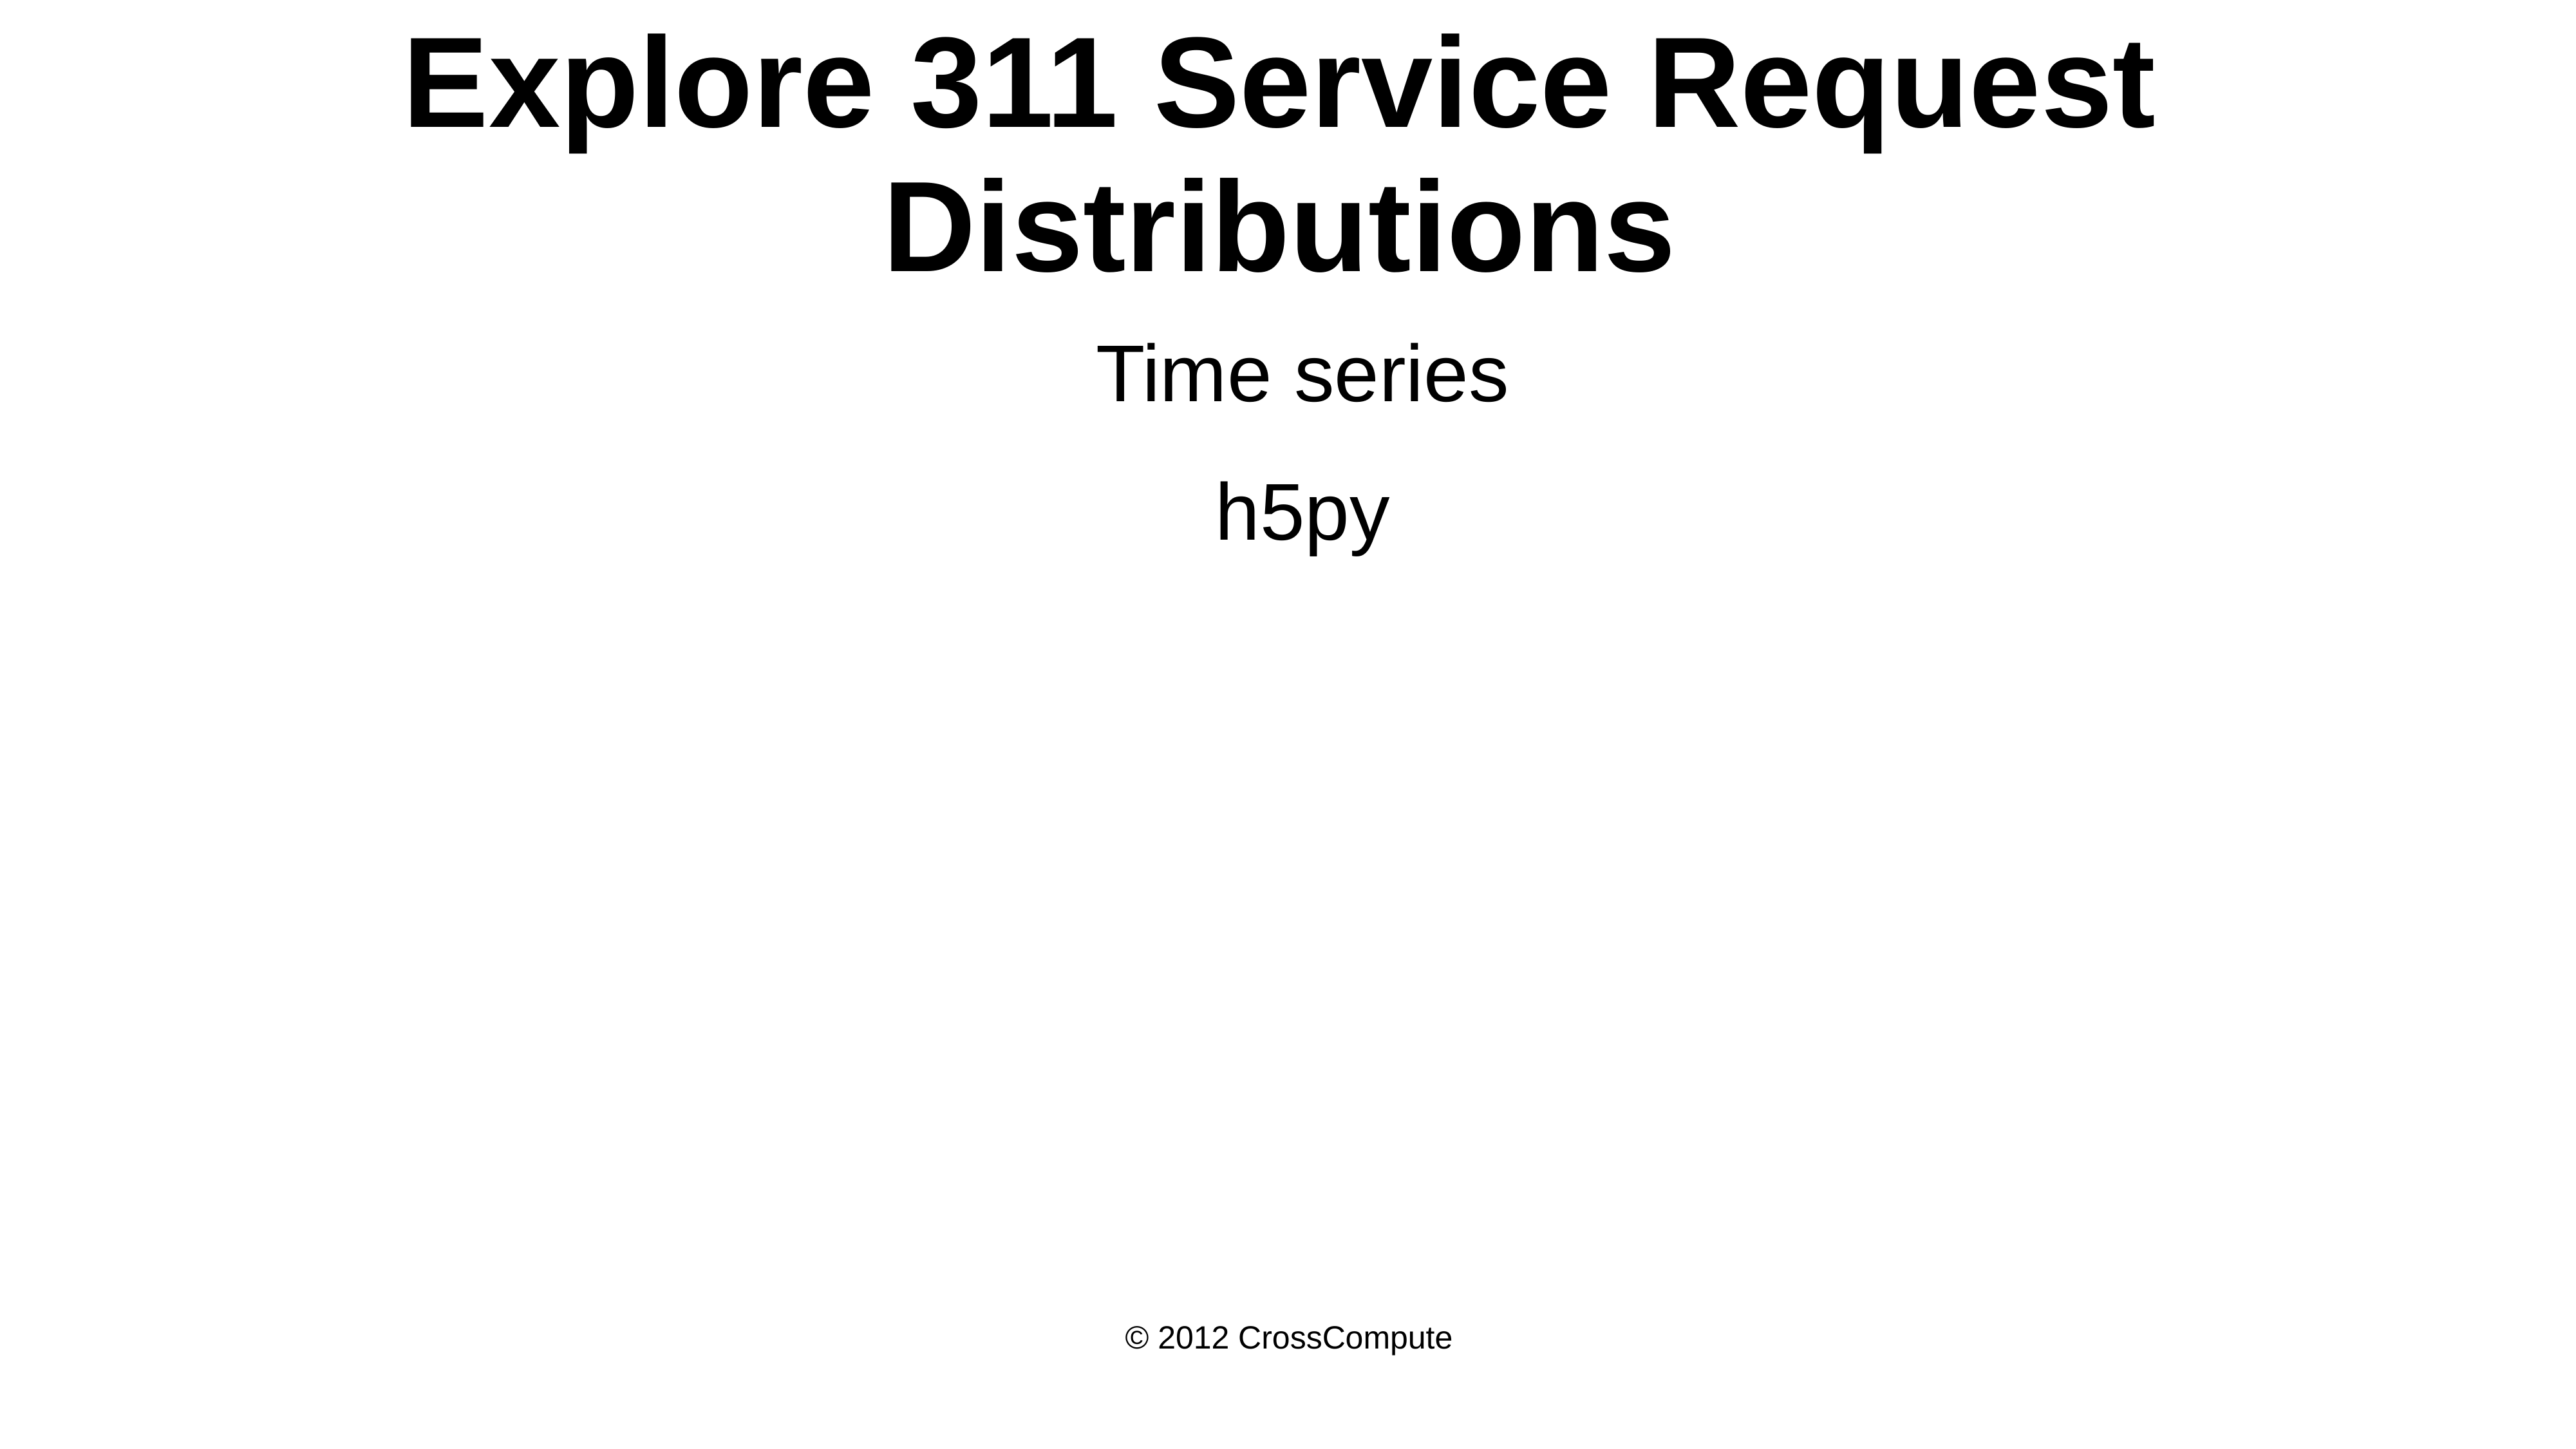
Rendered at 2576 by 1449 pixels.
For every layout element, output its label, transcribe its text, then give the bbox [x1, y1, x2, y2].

title Explore 311 Service Request Distributions [72, 10, 2488, 299]
list Time series h5py [72, 328, 2488, 1249]
